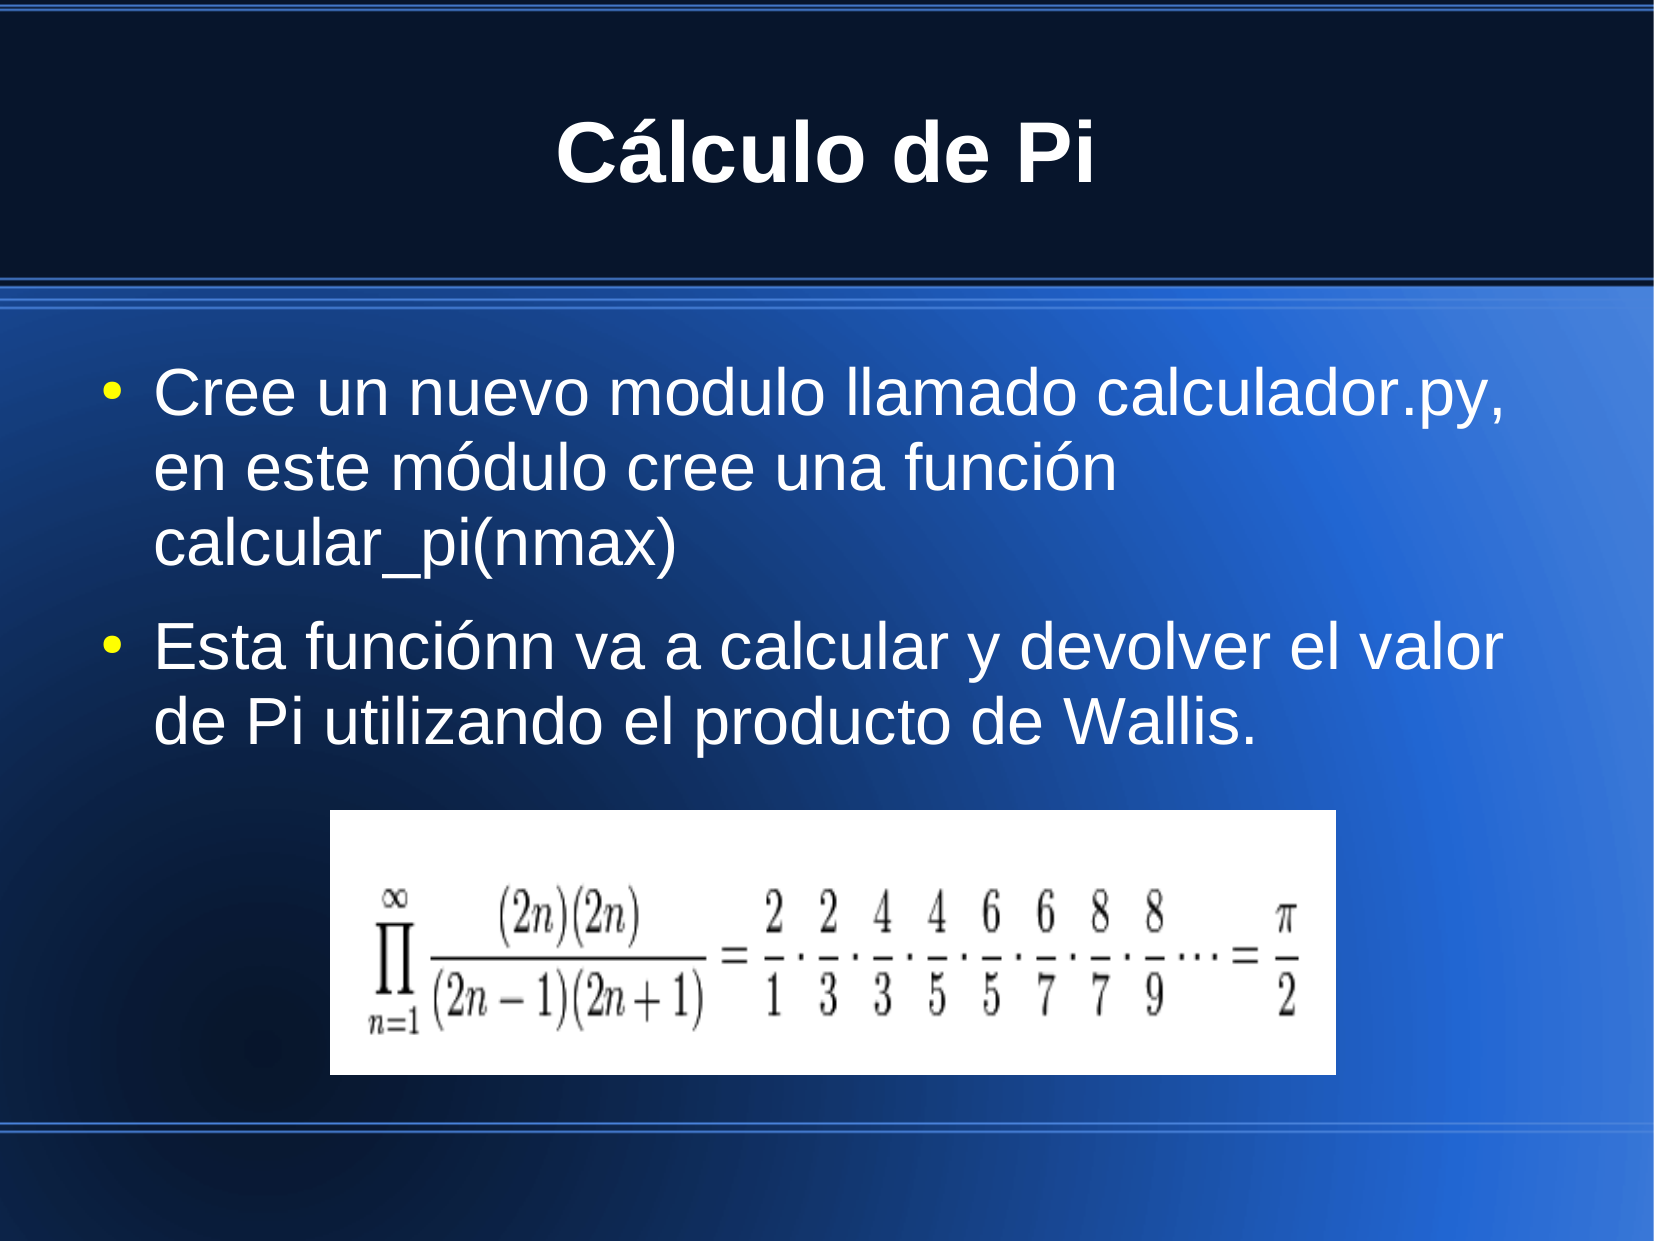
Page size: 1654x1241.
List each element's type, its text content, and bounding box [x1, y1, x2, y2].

title Cálculo de Pi [82, 49, 1571, 257]
list Cree un nuevo modulo llamado calculador.py, en este módulo cree una función calcular_pi(nmax) Esta funciónn va a calcular y devolver el valor de Pi utilizando el producto de Wallis. [82, 355, 1571, 1075]
picture [0, 0, 1654, 1241]
